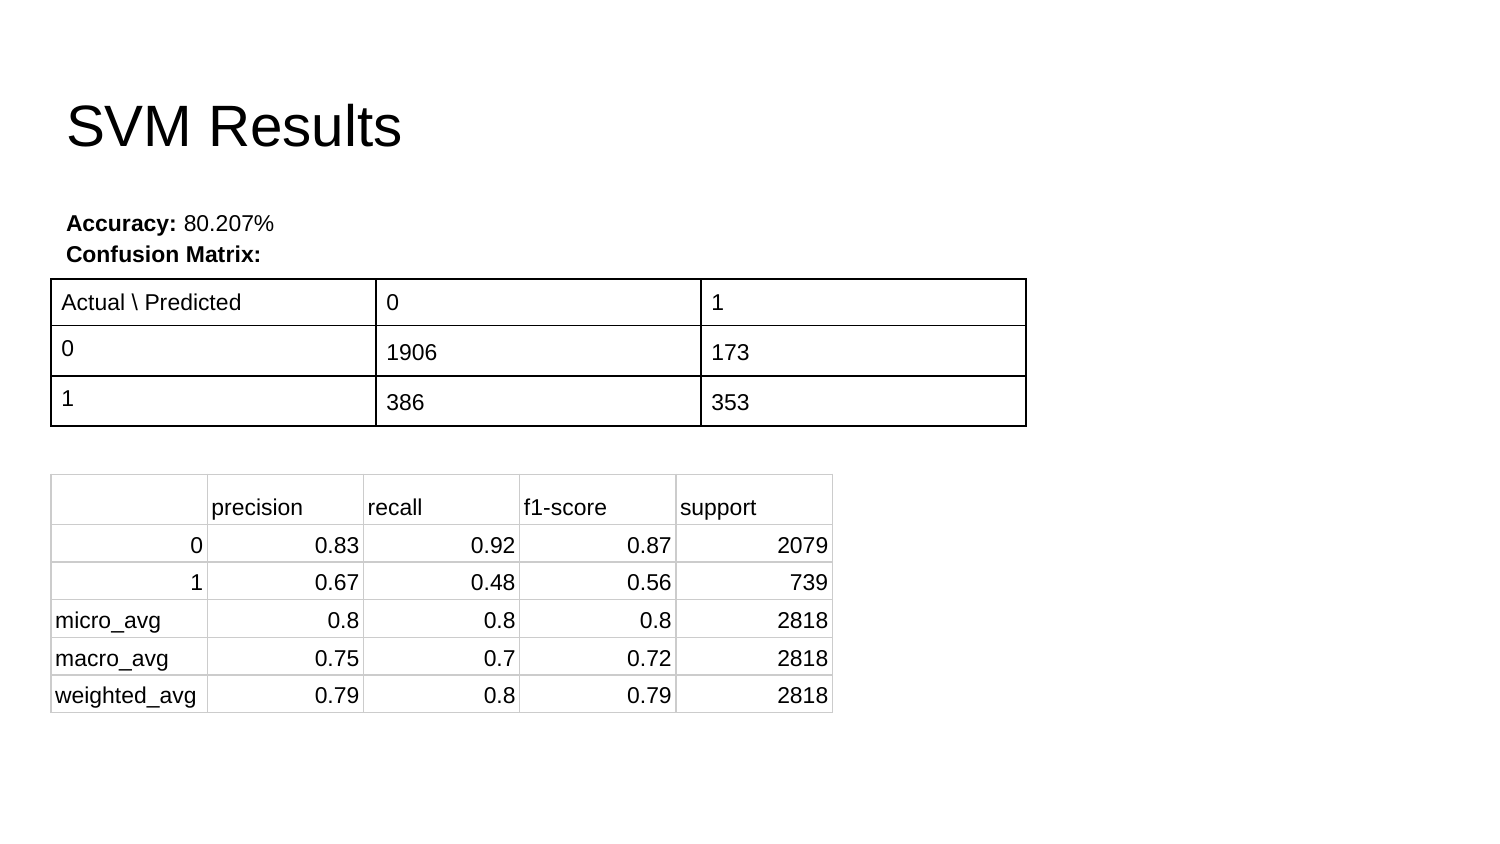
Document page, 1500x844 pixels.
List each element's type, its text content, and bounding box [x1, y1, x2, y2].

table_cell 0.83 [208, 525, 363, 561]
table_cell 0.48 [364, 563, 519, 599]
table_header precision [208, 475, 363, 524]
table_cell 0.56 [520, 563, 675, 599]
table_header support [677, 475, 832, 524]
table_cell weighted_avg [52, 676, 207, 712]
table_cell 0.92 [364, 525, 519, 561]
list Accuracy: 80.207% Confusion Matrix: [51, 189, 1449, 750]
table_cell 0.67 [208, 563, 363, 599]
table_cell 0.8 [364, 676, 519, 712]
table_cell 0 [52, 525, 207, 561]
table_cell macro_avg [52, 638, 207, 674]
table_cell 1 [52, 563, 207, 599]
table_cell 0.8 [520, 600, 675, 637]
table_cell 2079 [677, 525, 832, 561]
table_cell 386 [377, 377, 700, 425]
table_header [52, 475, 207, 524]
table_header f1-score [520, 475, 675, 524]
table_cell 0.8 [208, 600, 363, 637]
table_cell 0.87 [520, 525, 675, 561]
table_cell 2818 [677, 676, 832, 712]
table_cell 0.72 [520, 638, 675, 674]
table_cell 0 [52, 326, 375, 375]
table_cell 1906 [377, 326, 700, 375]
table_cell 0.8 [364, 600, 519, 637]
table_cell 0.75 [208, 638, 363, 674]
title SVM Results [51, 72, 1449, 167]
table_cell 2818 [677, 600, 832, 637]
table_cell 739 [677, 563, 832, 599]
table_header 1 [702, 280, 1025, 325]
table_cell 173 [702, 326, 1025, 375]
table_cell 0.7 [364, 638, 519, 674]
table_cell 0.79 [520, 676, 675, 712]
table_cell 1 [52, 377, 375, 425]
table_cell 353 [702, 377, 1025, 425]
table_header Actual \ Predicted [52, 280, 375, 325]
table_header recall [364, 475, 519, 524]
table_cell 0.79 [208, 676, 363, 712]
table_cell 2818 [677, 638, 832, 674]
table_cell micro_avg [52, 600, 207, 637]
table_header 0 [377, 280, 700, 325]
